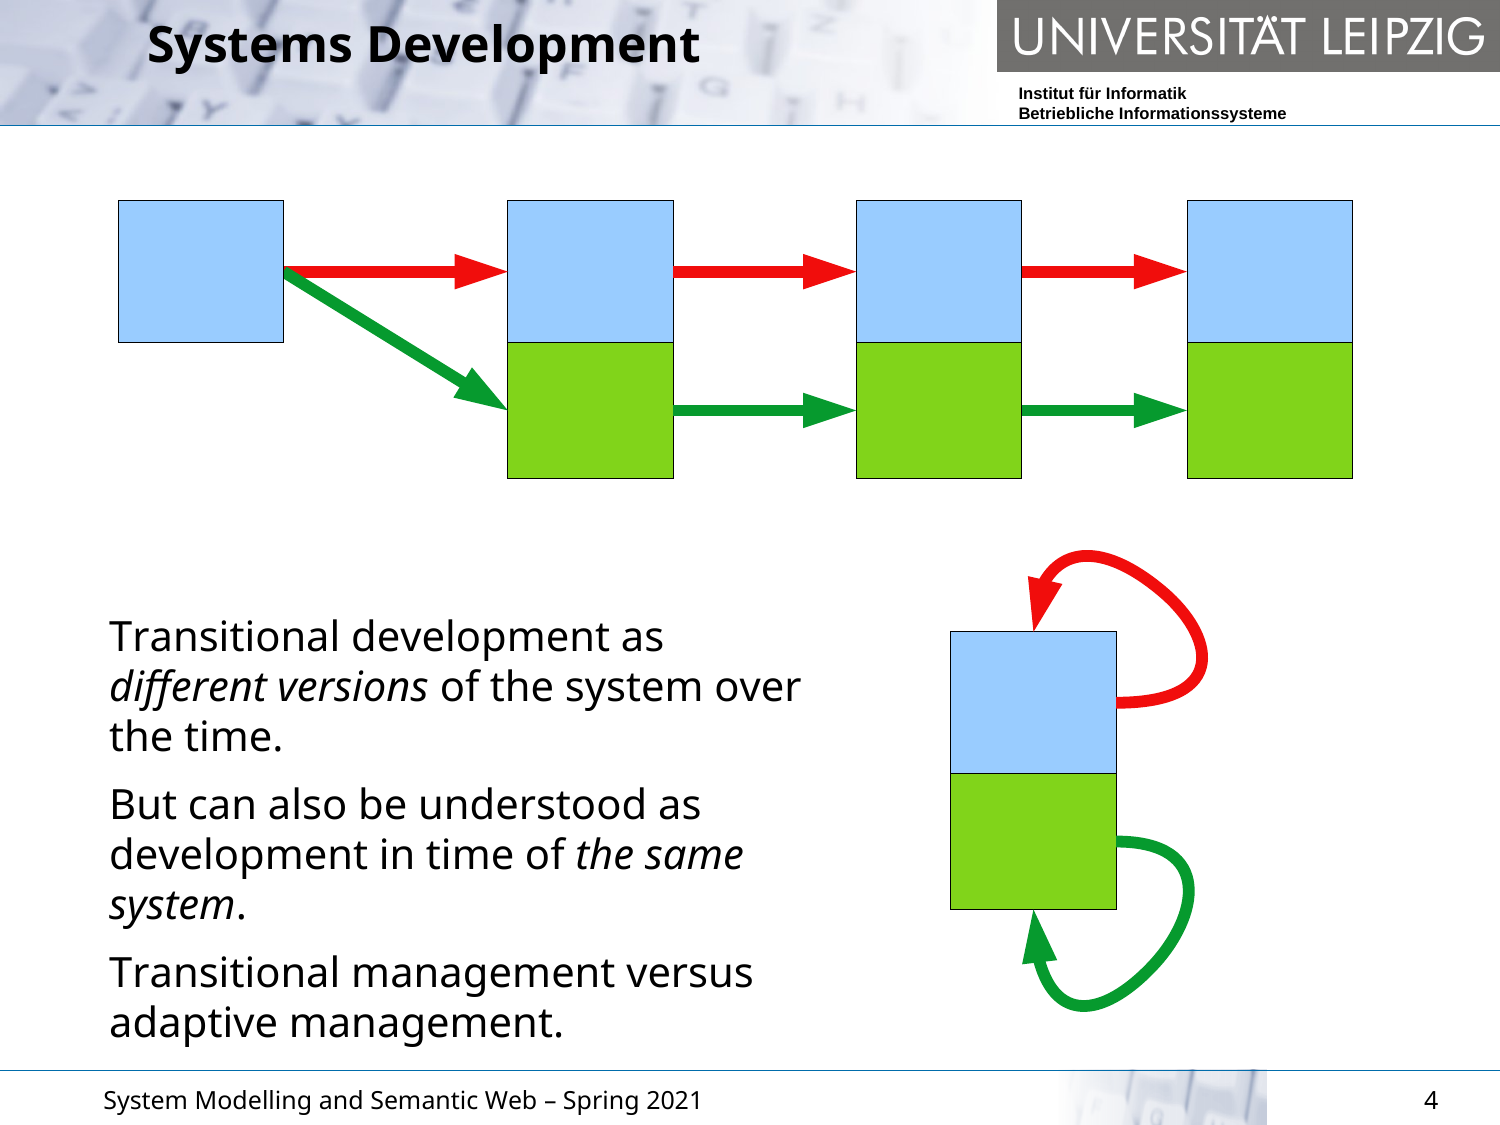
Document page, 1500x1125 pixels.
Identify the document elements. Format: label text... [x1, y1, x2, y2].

picture [0, 0, 1500, 125]
text_box [507, 200, 674, 479]
text_box [856, 200, 1022, 479]
text_box Systems Development [132, 5, 717, 81]
picture [1057, 1071, 1267, 1125]
text_box [950, 631, 1117, 910]
text_box [118, 200, 284, 343]
text_box [1187, 200, 1353, 479]
text_box Transitional development as different versions of the system over the time. But can also be understood as development in time of the same system. Transitional management versus adaptive management. [94, 602, 839, 1053]
